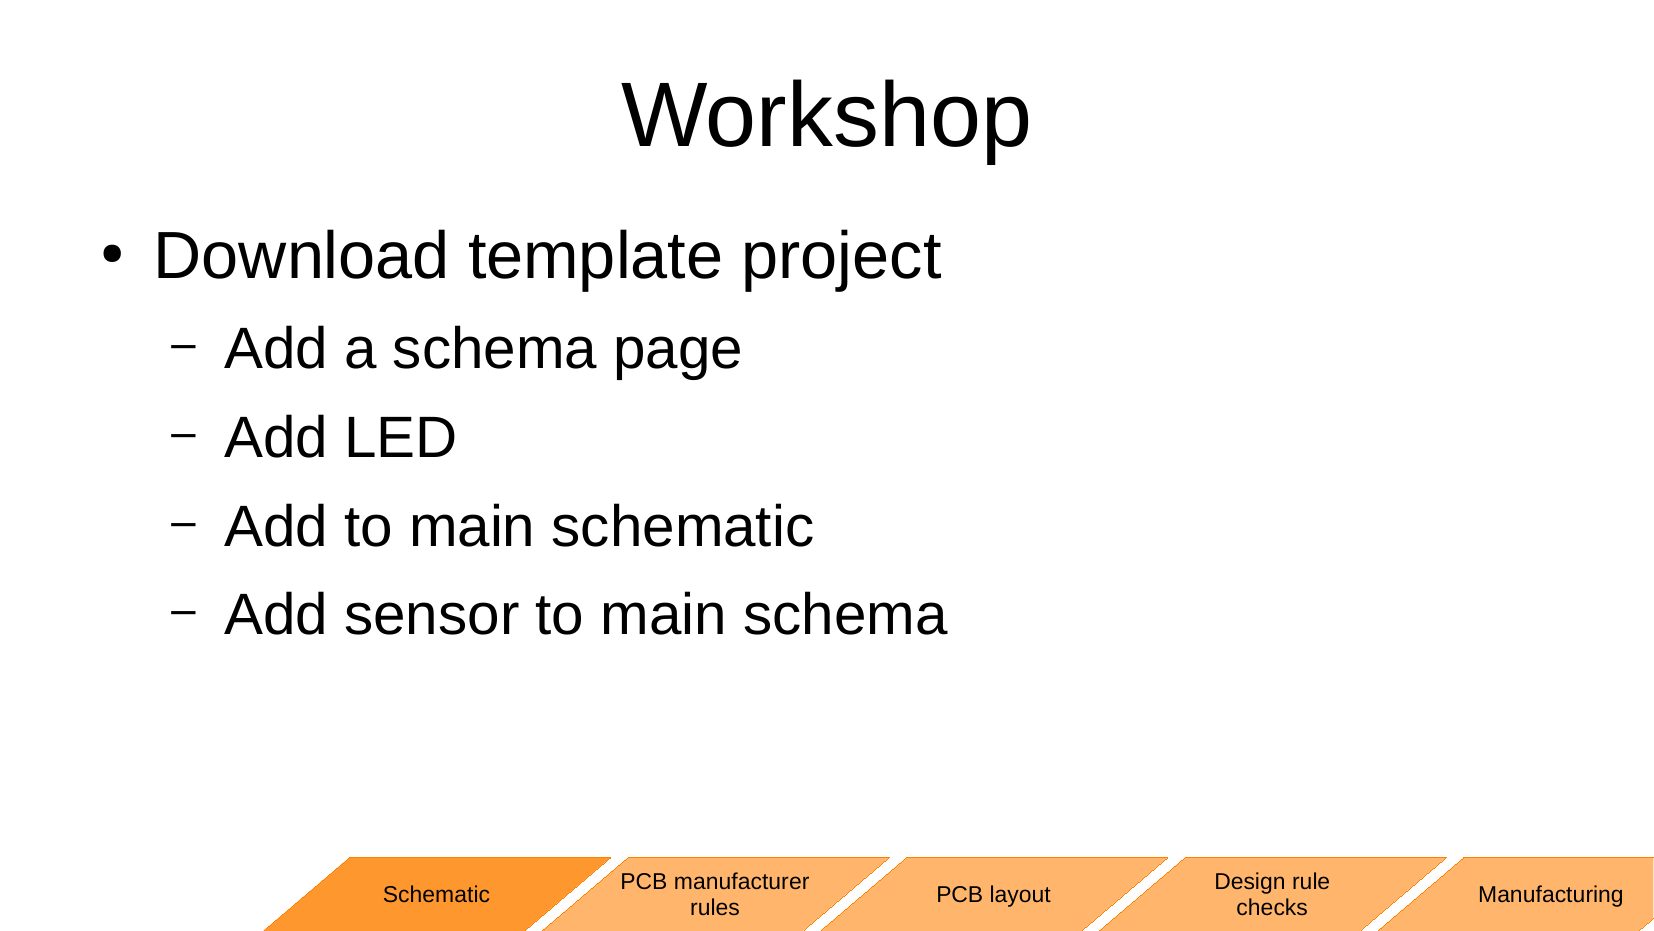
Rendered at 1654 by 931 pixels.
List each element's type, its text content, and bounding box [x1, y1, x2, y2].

text_box PCB layout [820, 857, 1168, 931]
title Workshop [82, 37, 1571, 193]
text_box Manufacturing [1377, 857, 1654, 931]
text_box Schematic [263, 857, 611, 931]
text_box Design rule checks [1098, 857, 1447, 931]
text_box PCB manufacturer rules [541, 857, 890, 931]
list Download template project Add a schema page Add LED Add to main schematic Add sensor to main schema [82, 217, 1276, 758]
